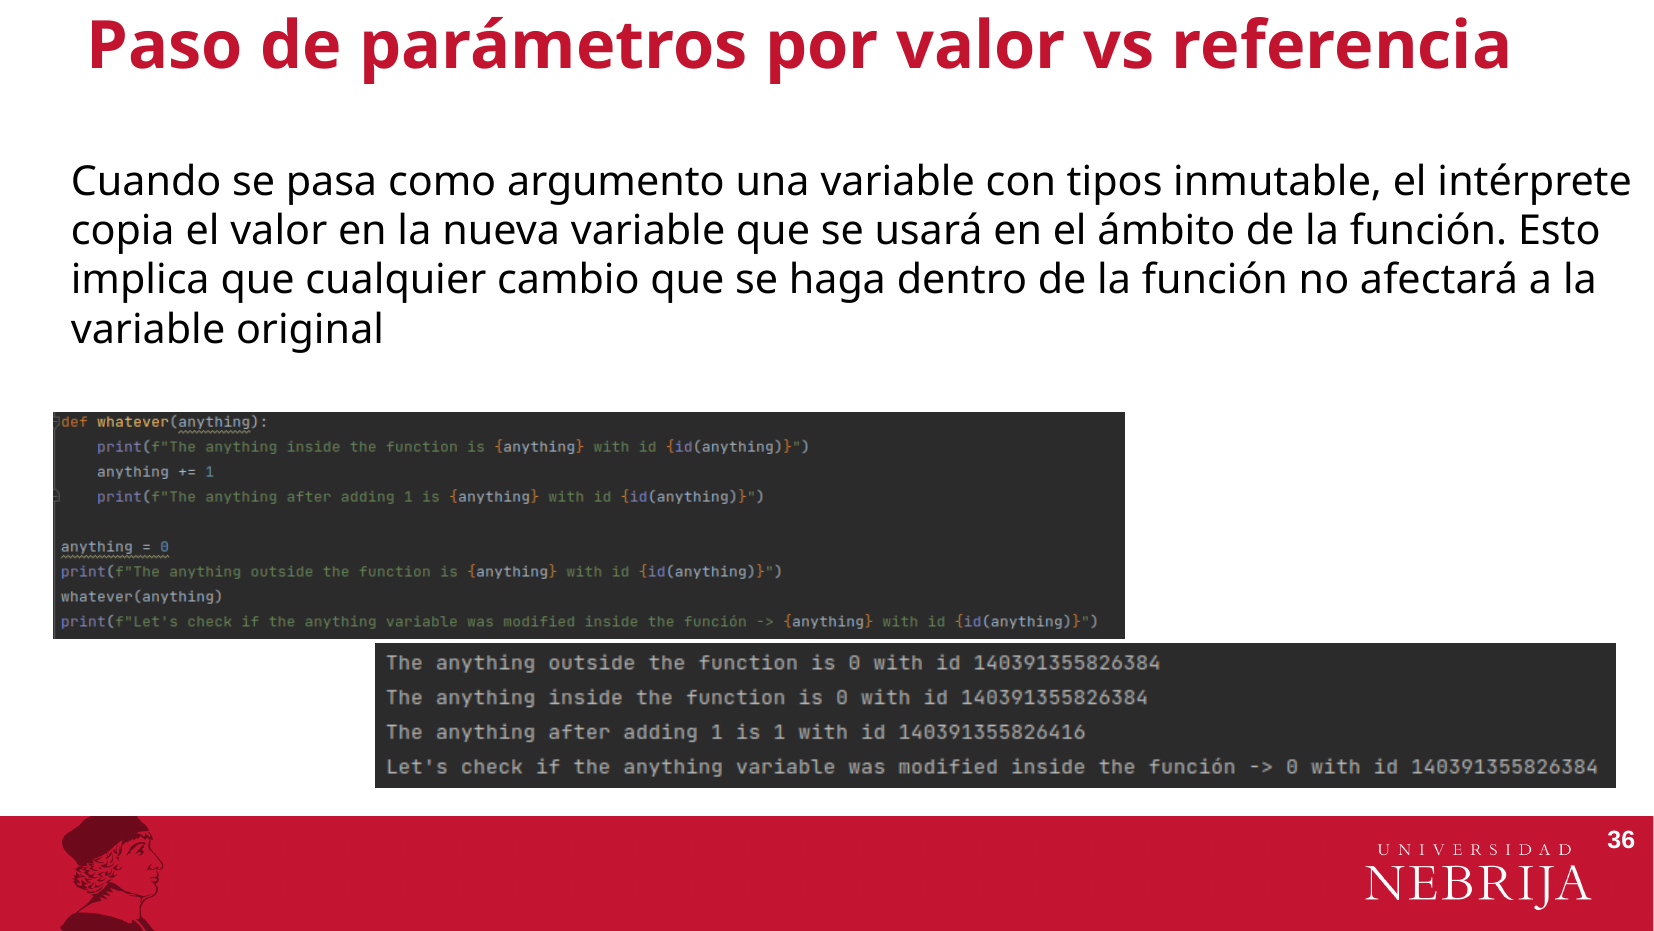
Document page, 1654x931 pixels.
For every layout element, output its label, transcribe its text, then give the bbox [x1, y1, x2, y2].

picture [375, 643, 1616, 788]
list Cuando se pasa como argumento una variable con tipos inmutable, el intérprete copia el valor en la nueva variable que se usará en el ámbito de la función. Esto implica que cualquier cambio que se haga dentro de la función no afectará a la variable original [0, 75, 1654, 826]
text_box Paso de parámetros por valor vs referencia [0, 3, 1650, 75]
picture [53, 412, 1126, 639]
picture [0, 826, 1654, 931]
